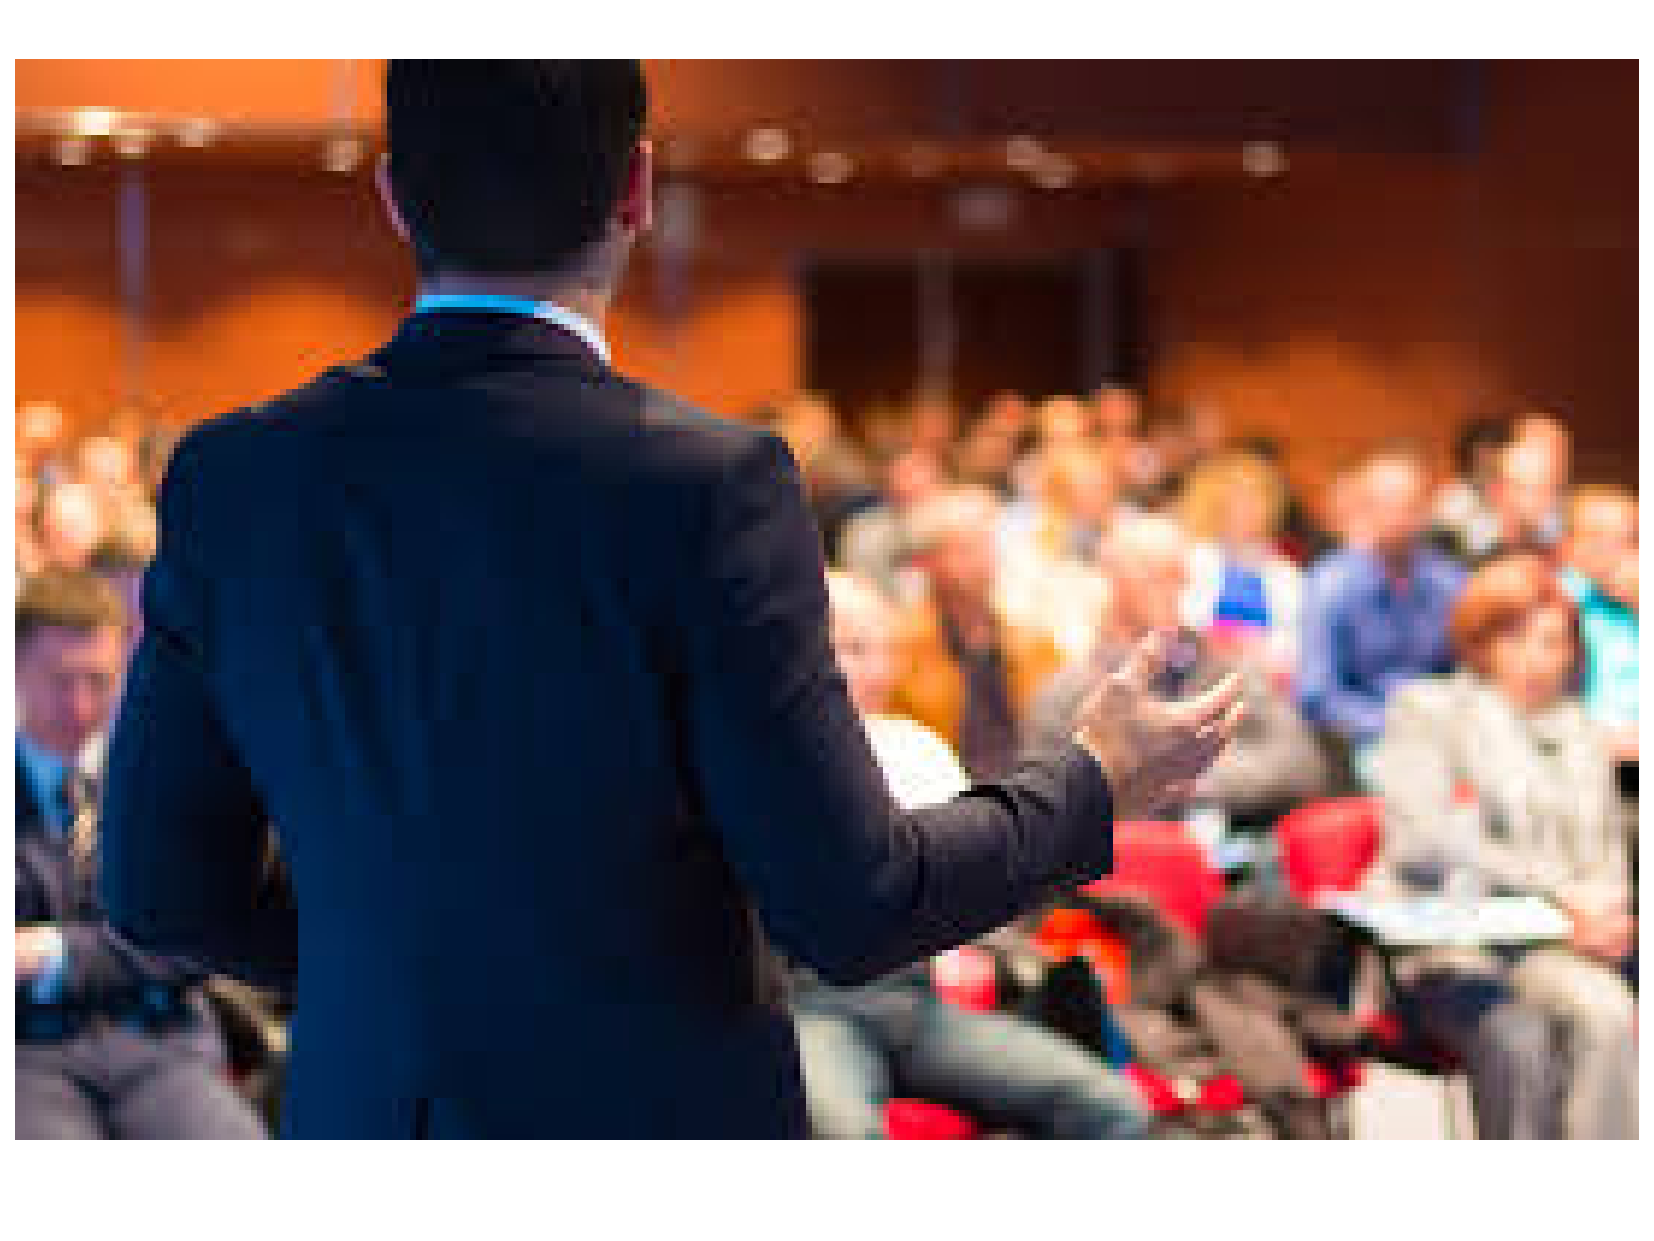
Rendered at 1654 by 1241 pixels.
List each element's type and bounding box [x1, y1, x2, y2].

picture [15, 59, 1639, 1140]
